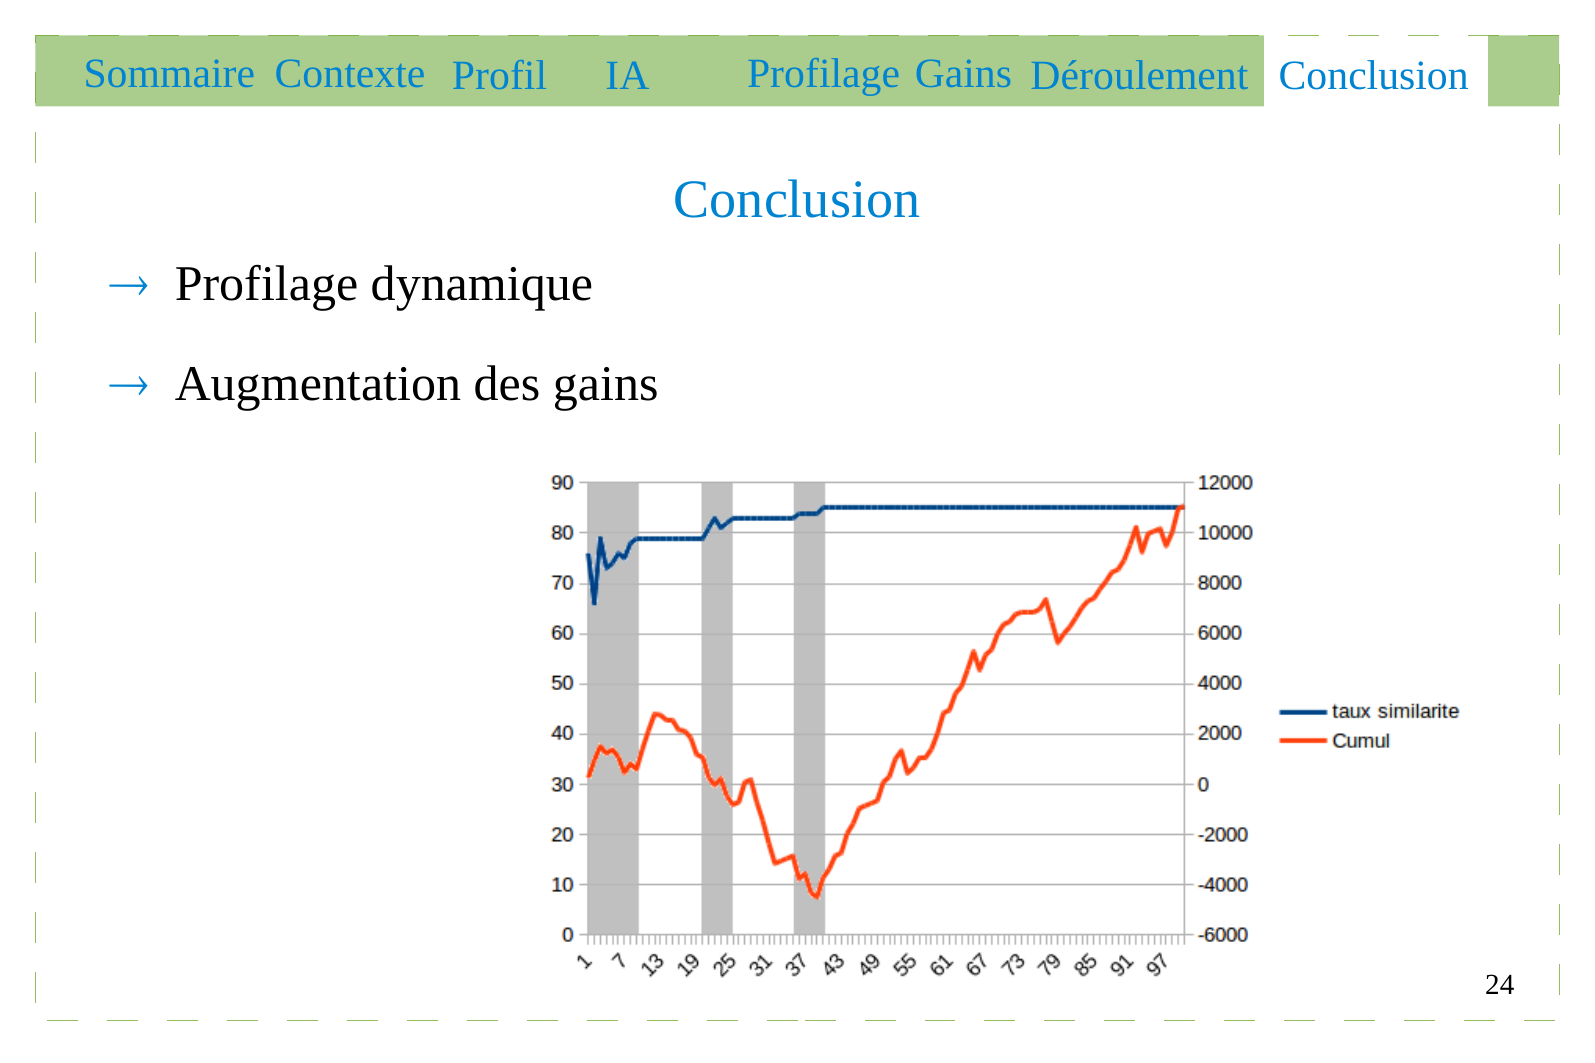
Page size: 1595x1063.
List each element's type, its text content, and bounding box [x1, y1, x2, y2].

text_box Gains [934, 42, 1040, 105]
text_box IA [590, 45, 804, 107]
text_box [1488, 35, 1560, 107]
text_box Profilage [732, 42, 934, 105]
text_box Profil [437, 45, 567, 107]
text_box [35, 35, 1264, 107]
text_box Déroulement [1015, 45, 1264, 107]
text_box Conclusion [35, 161, 1560, 237]
text_box ® Profilage dynamique ® Augmentation des gains [94, 248, 1394, 961]
text_box Contexte [284, 42, 449, 105]
text_box Sommaire [68, 42, 284, 105]
text_box Conclusion [1264, 45, 1501, 107]
picture [528, 460, 1475, 992]
